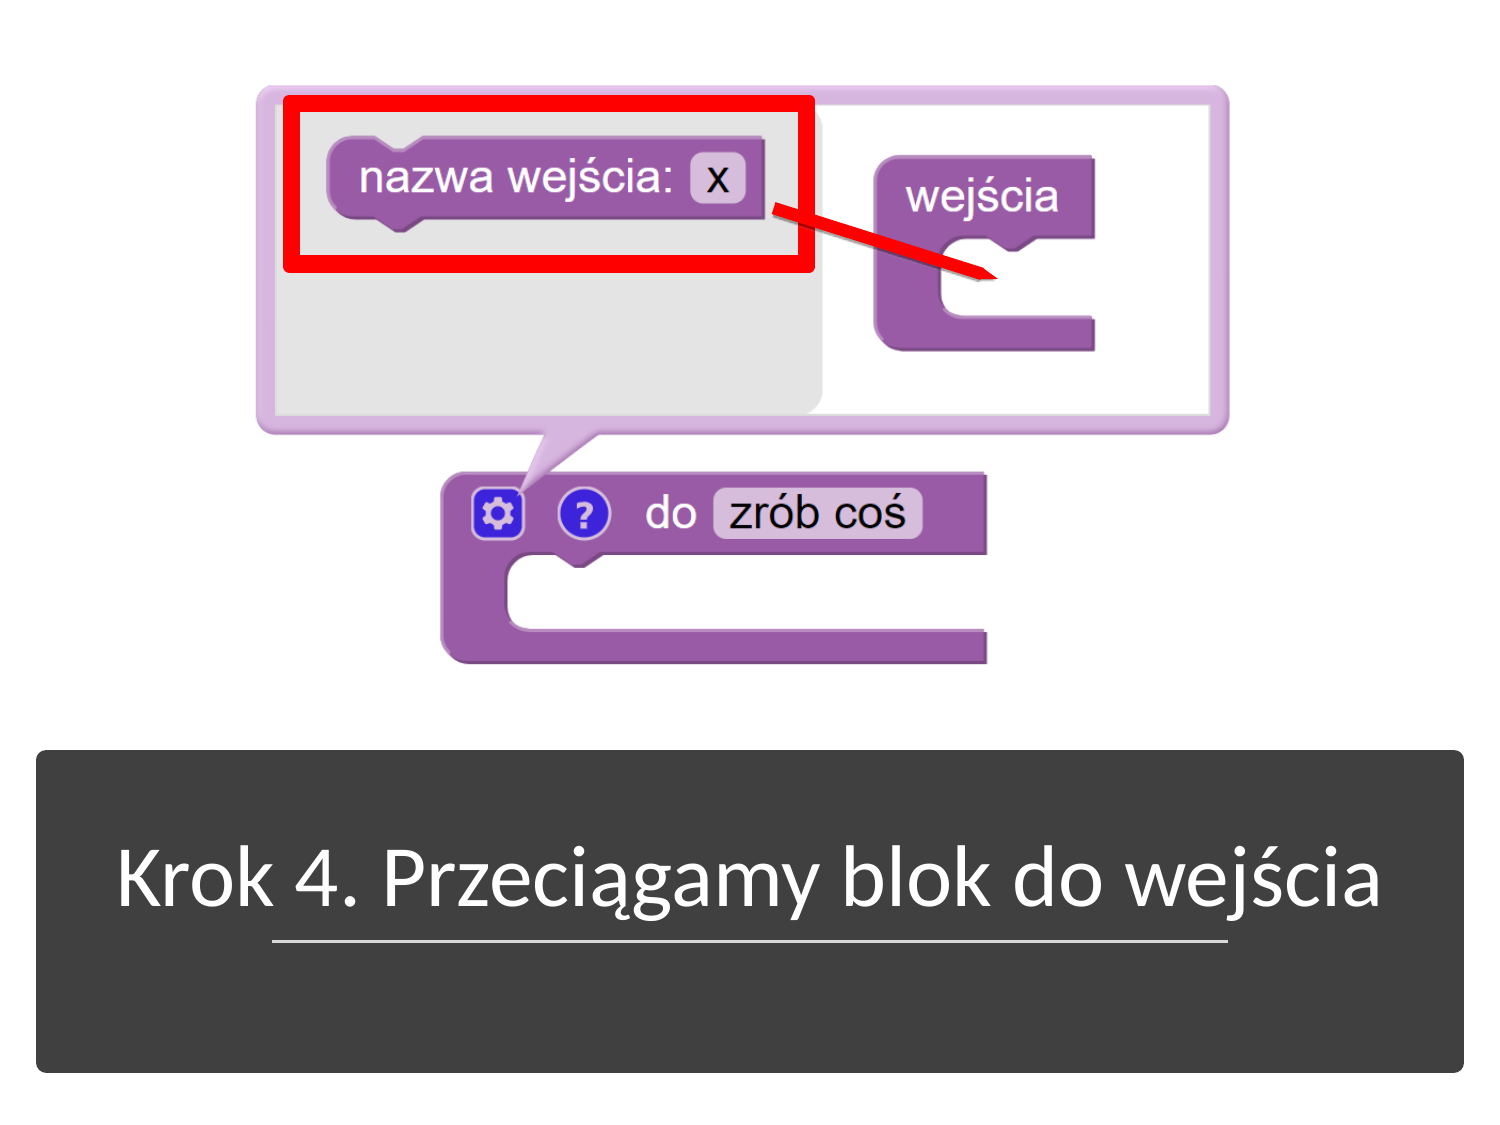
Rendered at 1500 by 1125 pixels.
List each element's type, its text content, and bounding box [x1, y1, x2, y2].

text_box [289, 100, 810, 267]
picture [211, 50, 1282, 707]
title Krok 4. Przeciągamy blok do wejścia [64, 780, 1436, 933]
text_box [46, 760, 1454, 1063]
